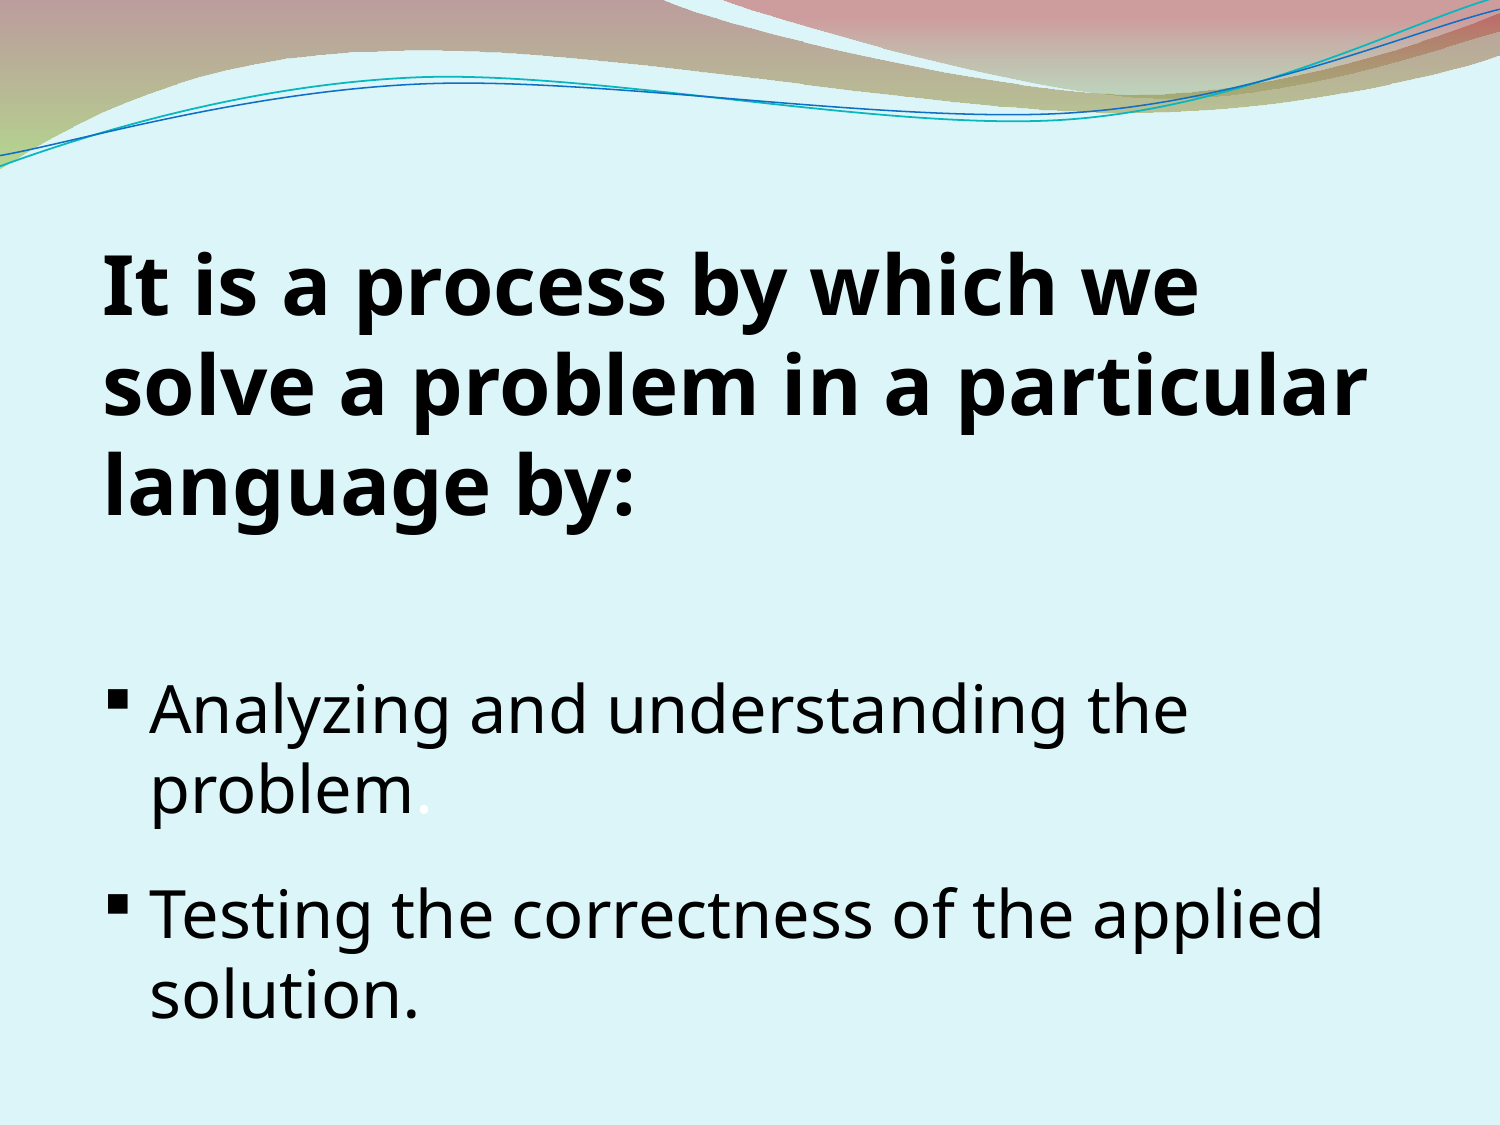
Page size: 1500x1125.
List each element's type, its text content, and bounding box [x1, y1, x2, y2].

text_box It is a process by which we solve a problem in a particular language by: Analyzing and understanding the problem. Testing the correctness of the applied solution. [87, 224, 1425, 1075]
